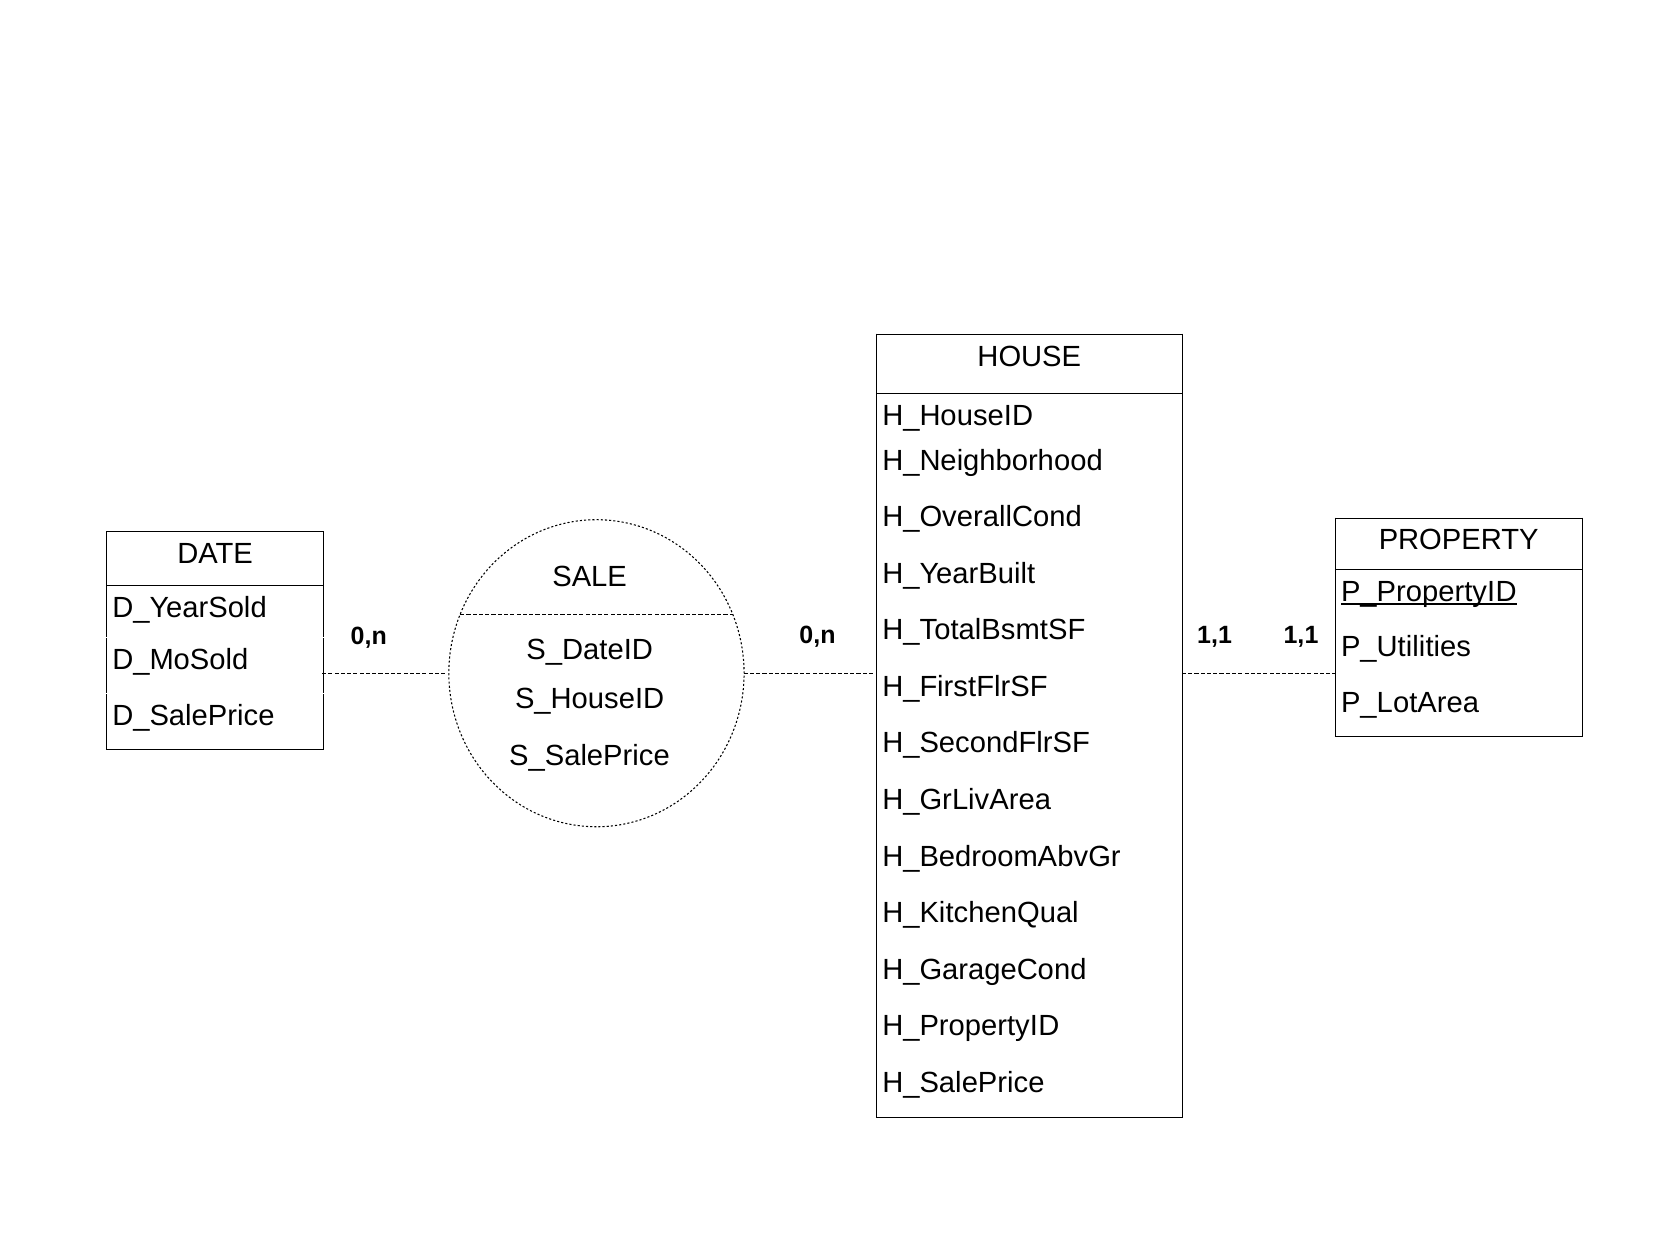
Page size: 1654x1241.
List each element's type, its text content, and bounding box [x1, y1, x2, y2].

text_box 0,n [784, 613, 863, 658]
table_cell D_MoSold [107, 638, 323, 693]
table_cell H_HouseID [877, 394, 1182, 438]
table_cell P_Utilities [1336, 624, 1582, 680]
table_cell H_BedroomAbvGr [877, 834, 1182, 890]
table_cell H_GarageCond [877, 947, 1182, 1003]
table_cell H_Neighborhood [877, 438, 1182, 494]
table_cell S_HouseID [437, 677, 743, 733]
table_cell H_FirstFlrSF [877, 664, 1182, 720]
table_cell H_YearBuilt [877, 551, 1182, 607]
table_cell H_OverallCond [877, 494, 1182, 551]
text_box 1,1 [1268, 613, 1347, 658]
table_cell S_DateID [437, 627, 743, 677]
text_box [503, 519, 690, 554]
table_cell D_YearSold [107, 586, 323, 637]
table_cell P_LotArea [1336, 680, 1582, 736]
text_box 0,n [335, 614, 414, 658]
table_header SALE [437, 554, 743, 627]
table_cell H_GrLivArea [877, 777, 1182, 834]
table_cell D_SalePrice [107, 694, 323, 749]
table_cell P_PropertyID [1336, 570, 1582, 624]
text_box 1,1 [1182, 613, 1260, 658]
text_box [499, 789, 694, 827]
table_header PROPERTY [1336, 519, 1582, 569]
table_cell H_KitchenQual [877, 890, 1182, 947]
table_cell H_SecondFlrSF [877, 720, 1182, 777]
table_header HOUSE [877, 335, 1182, 393]
table_cell S_SalePrice [437, 733, 743, 789]
table_cell H_PropertyID [877, 1003, 1182, 1060]
table_cell H_TotalBsmtSF [877, 607, 1182, 664]
table_cell H_SalePrice [877, 1060, 1182, 1117]
table_header DATE [107, 532, 323, 585]
